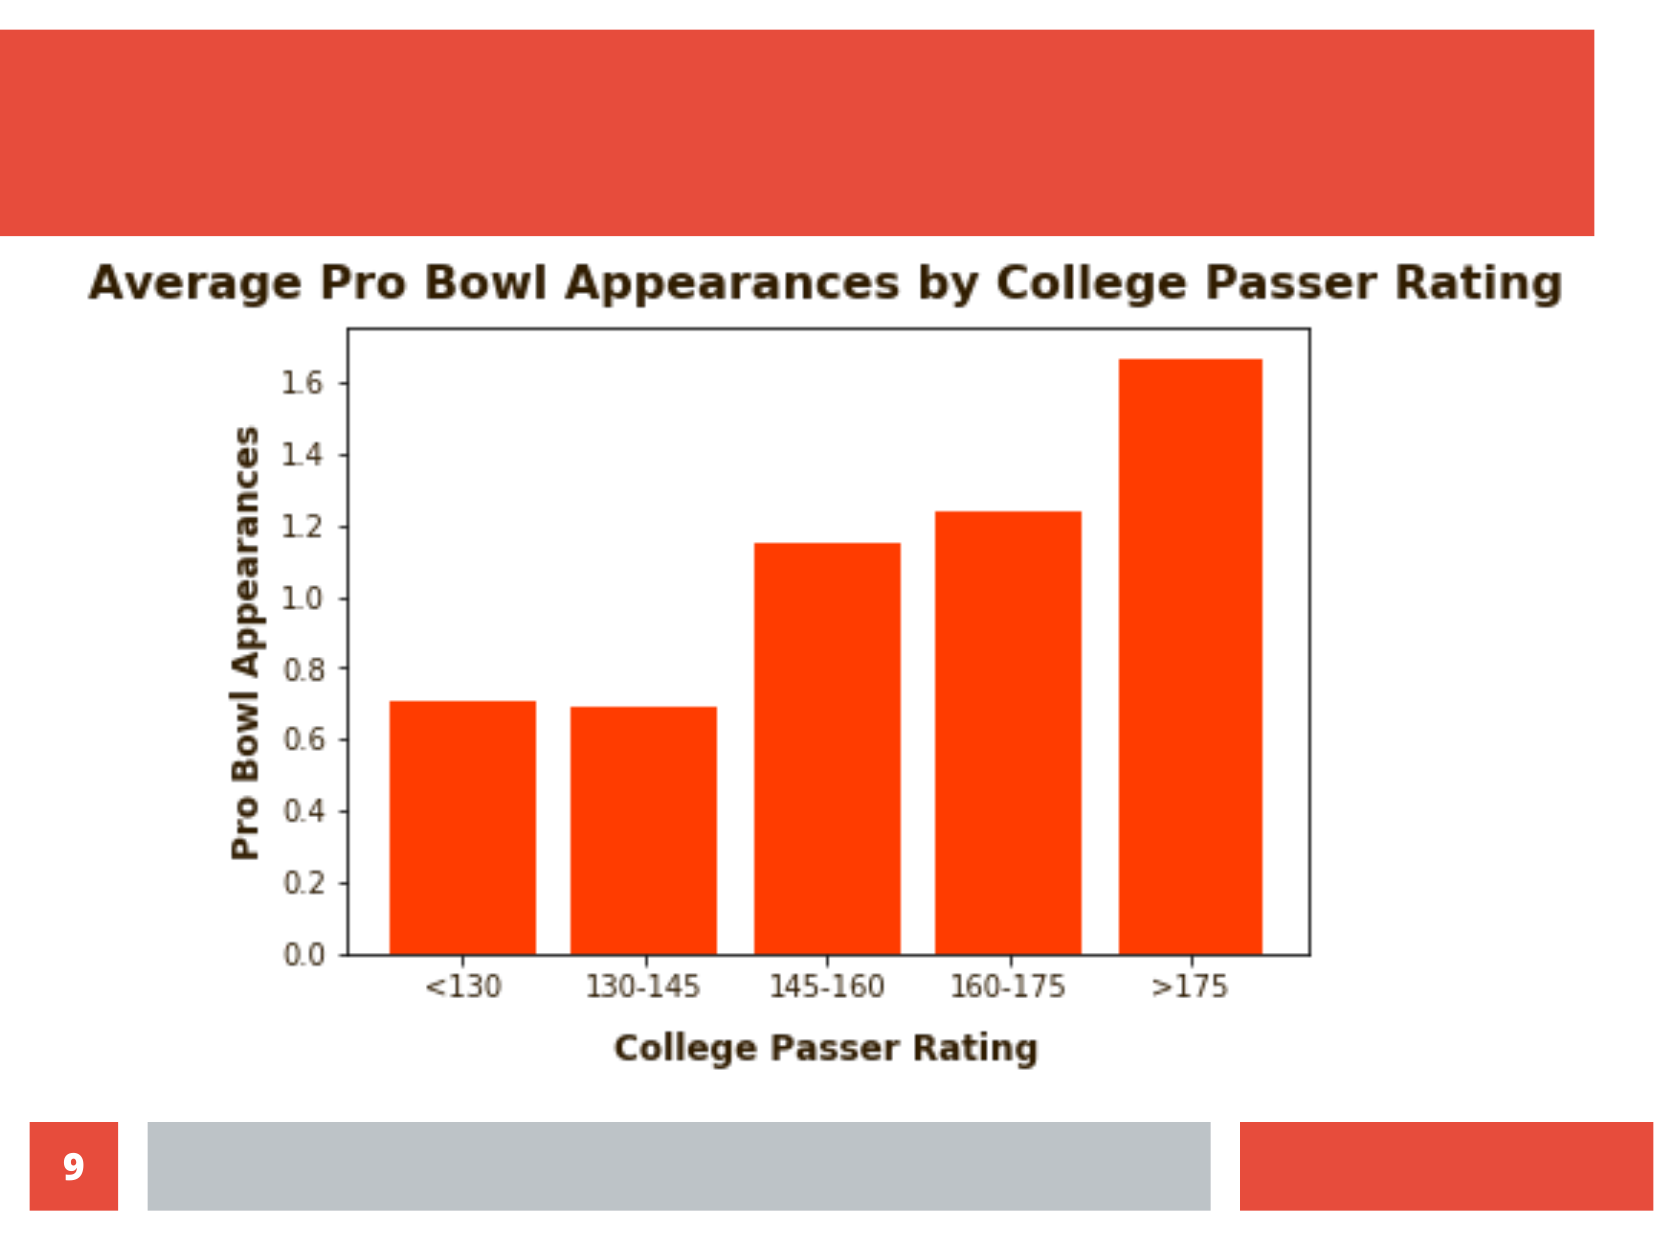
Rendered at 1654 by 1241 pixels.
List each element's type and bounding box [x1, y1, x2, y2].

picture [69, 245, 1585, 1090]
